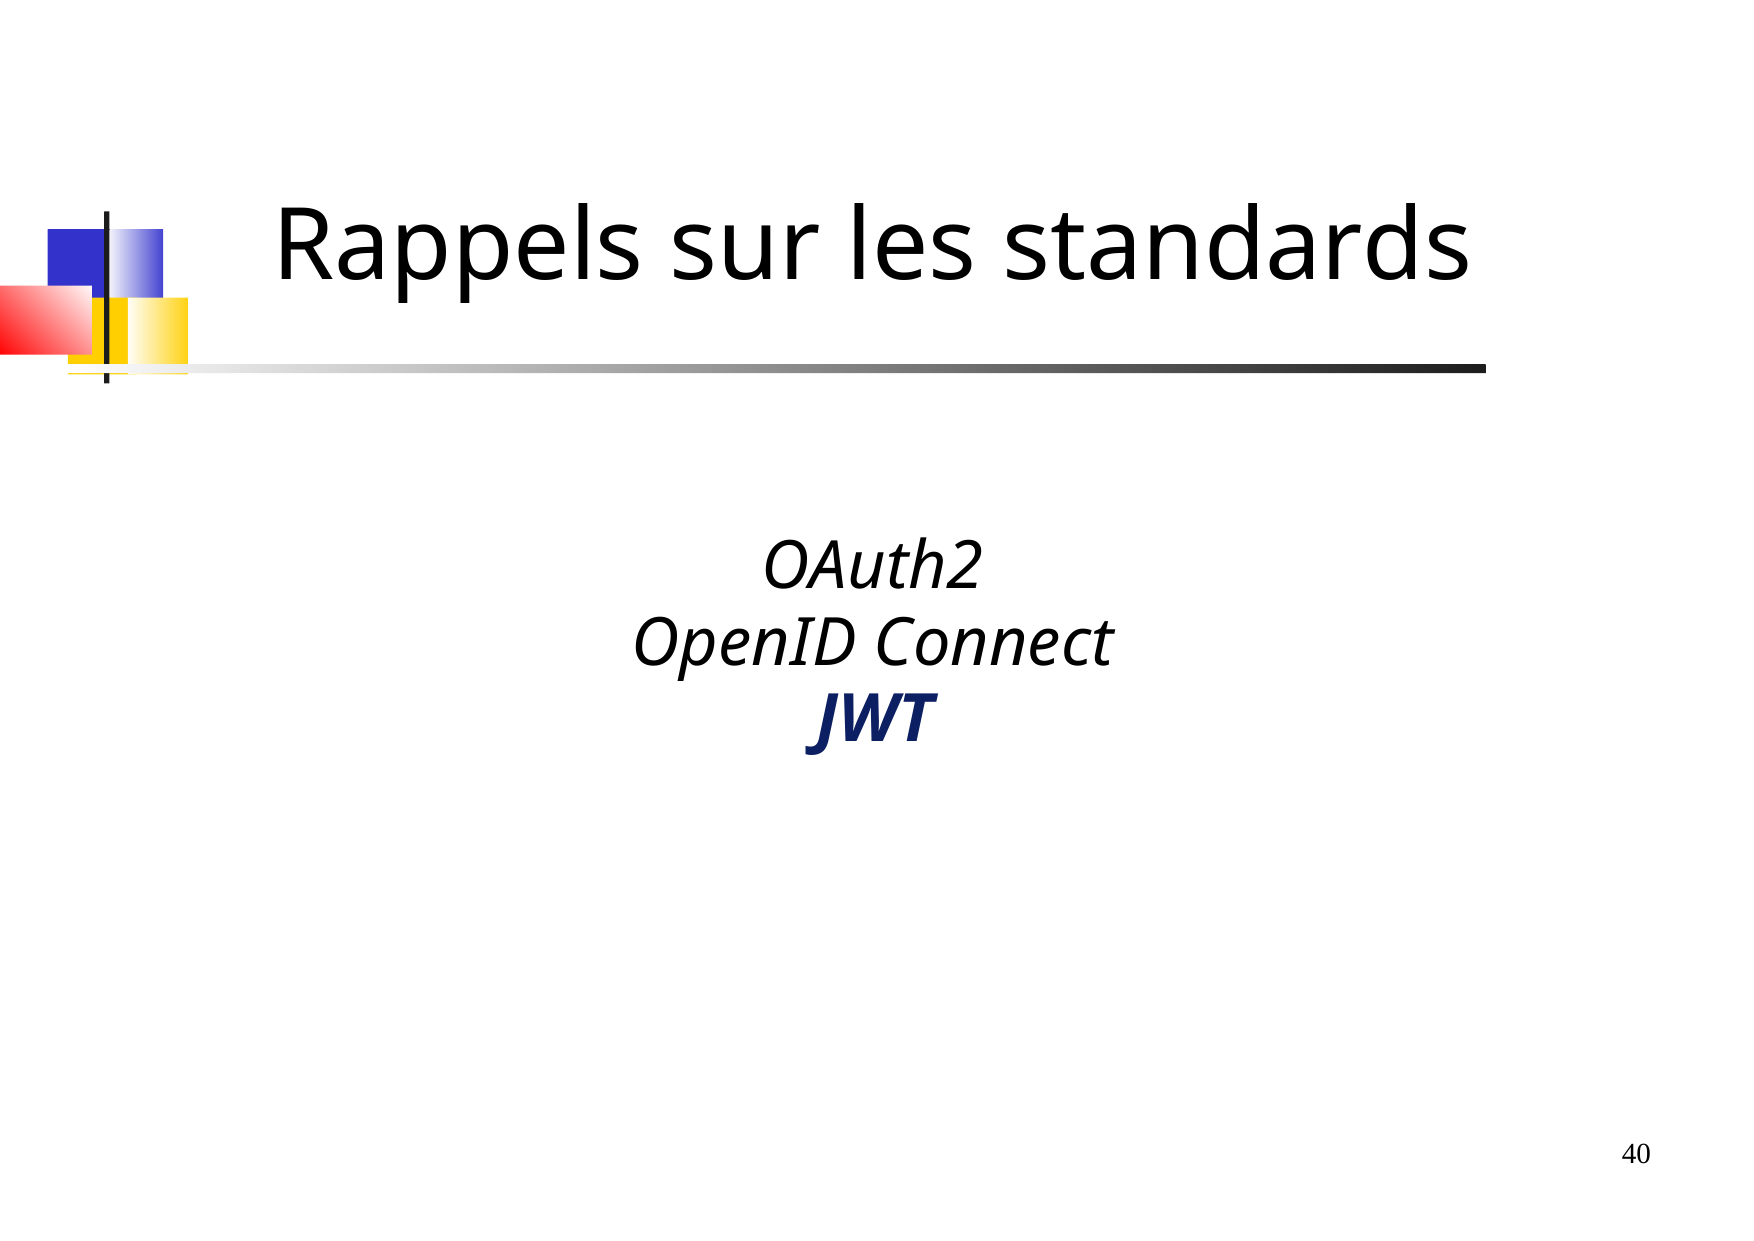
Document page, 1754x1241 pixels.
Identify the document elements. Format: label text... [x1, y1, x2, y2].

subtitle OAuth2 OpenID Connect JWT [179, 371, 1567, 1091]
title Rappels sur les standards [179, 139, 1567, 351]
